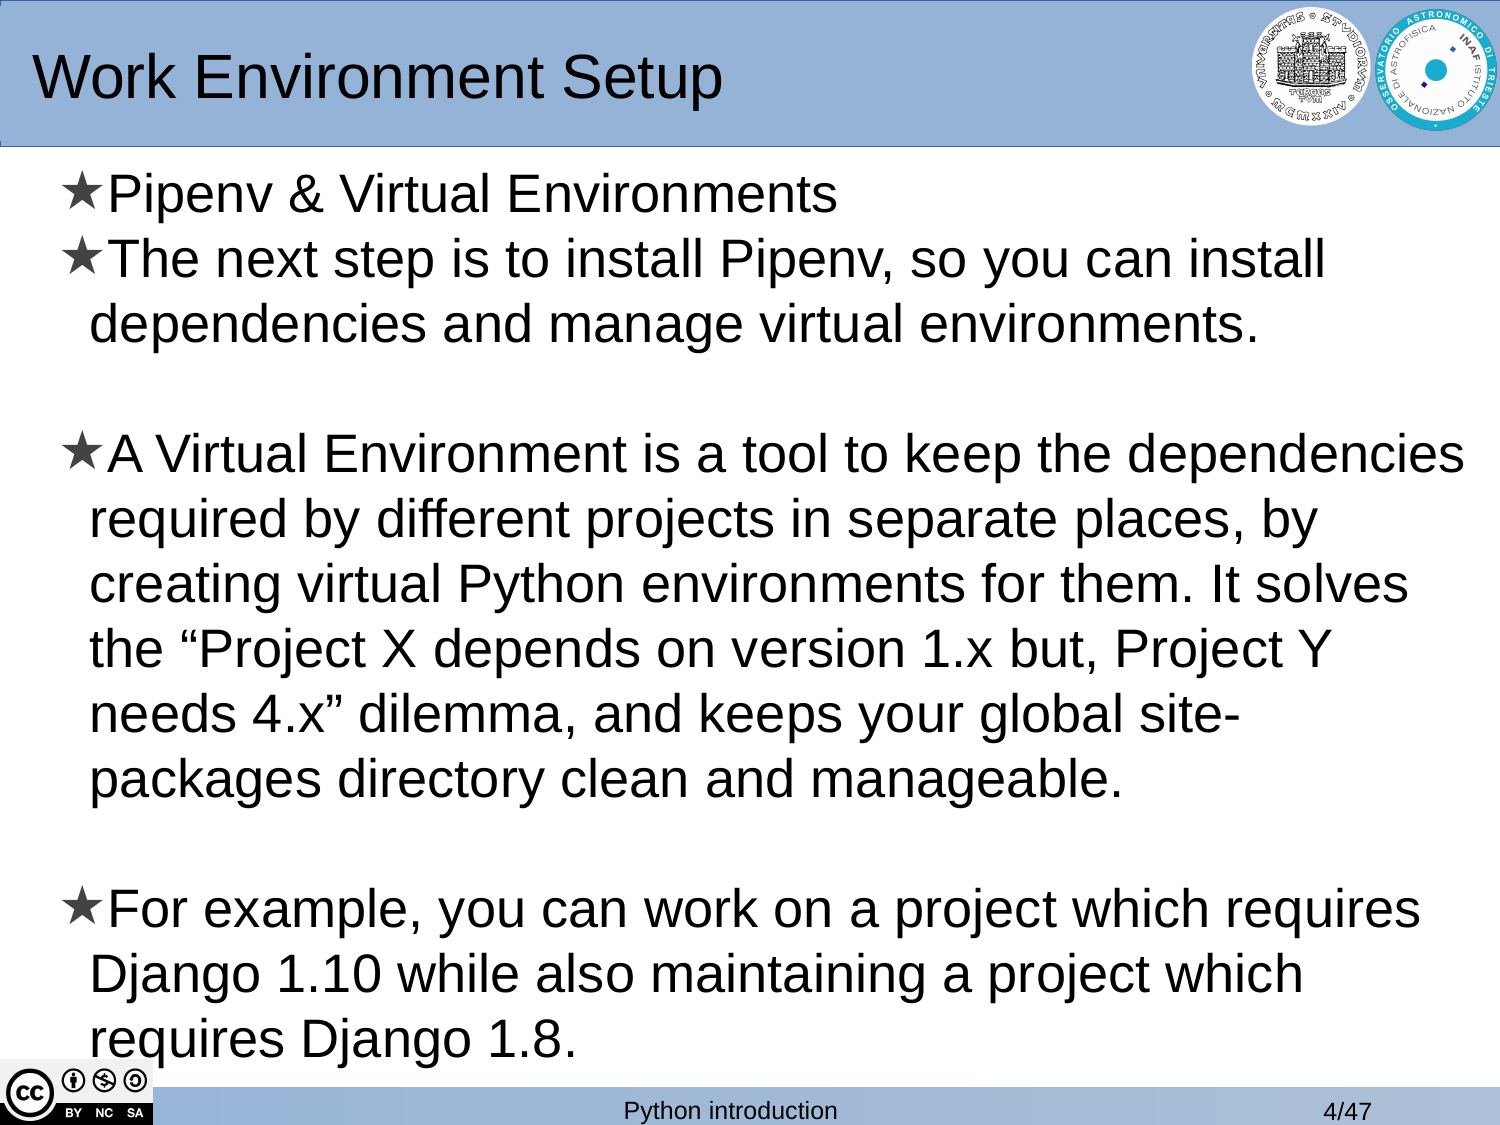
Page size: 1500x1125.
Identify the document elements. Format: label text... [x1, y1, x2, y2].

list Pipenv & Virtual Environments The next step is to install Pipenv, so you can install dependencies and manage virtual environments. A Virtual Environment is a tool to keep the dependencies required by different projects in separate places, by creating virtual Python environments for them. It solves the “Project X depends on version 1.x but, Project Y needs 4.x” dilemma, and keeps your global site-packages directory clean and manageable. For example, you can work on a project which requires Django 1.10 while also maintaining a project which requires Django 1.8. [0, 150, 1491, 1024]
picture [0, 1059, 153, 1125]
text_box Work Environment Setup [0, 5, 1243, 141]
picture [1252, 0, 1500, 156]
